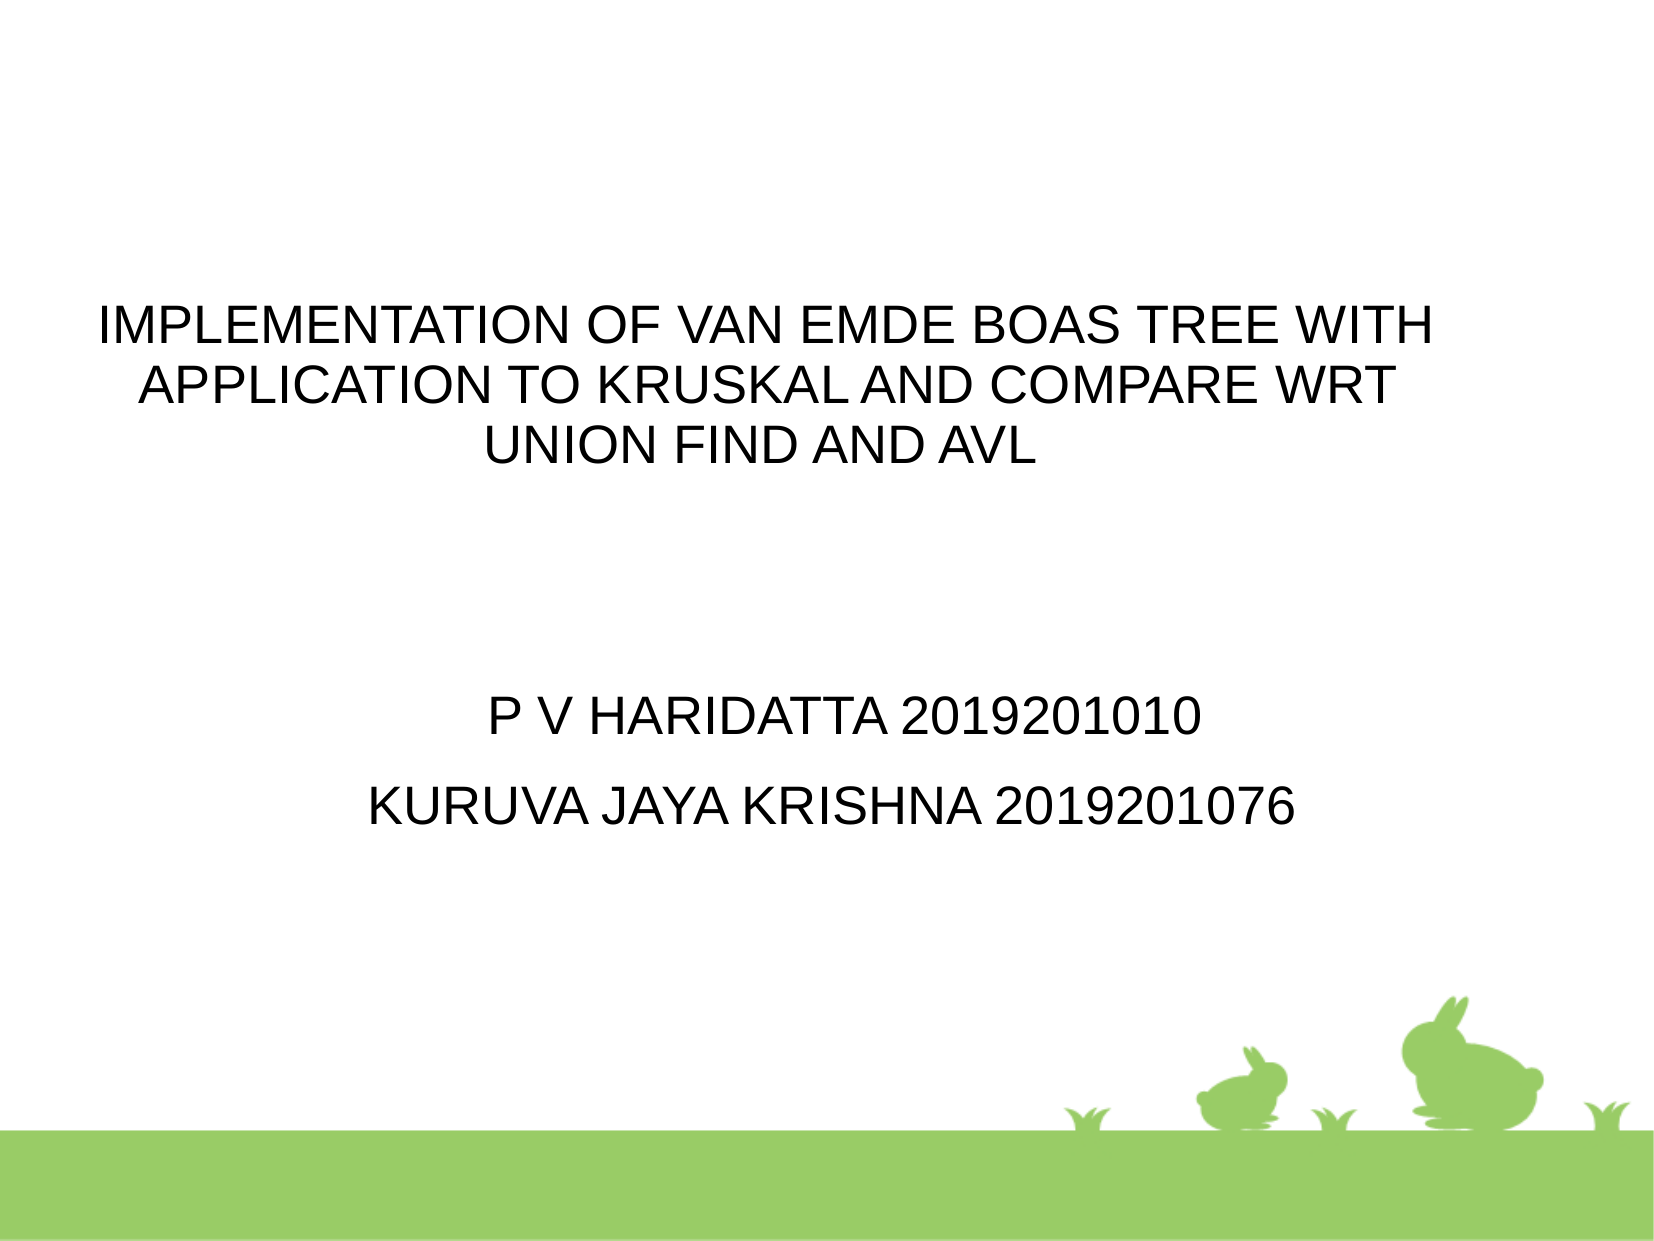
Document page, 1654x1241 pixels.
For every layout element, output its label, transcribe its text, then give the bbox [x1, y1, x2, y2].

picture [0, 0, 1654, 1241]
list IMPLEMENTATION OF VAN EMDE BOAS TREE WITH APPLICATION TO KRUSKAL AND COMPARE WRT UNION FIND AND AVL P V HARIDATTA 2019201010 KURUVA JAYA KRISHNA 2019201076 [82, 290, 1570, 1009]
